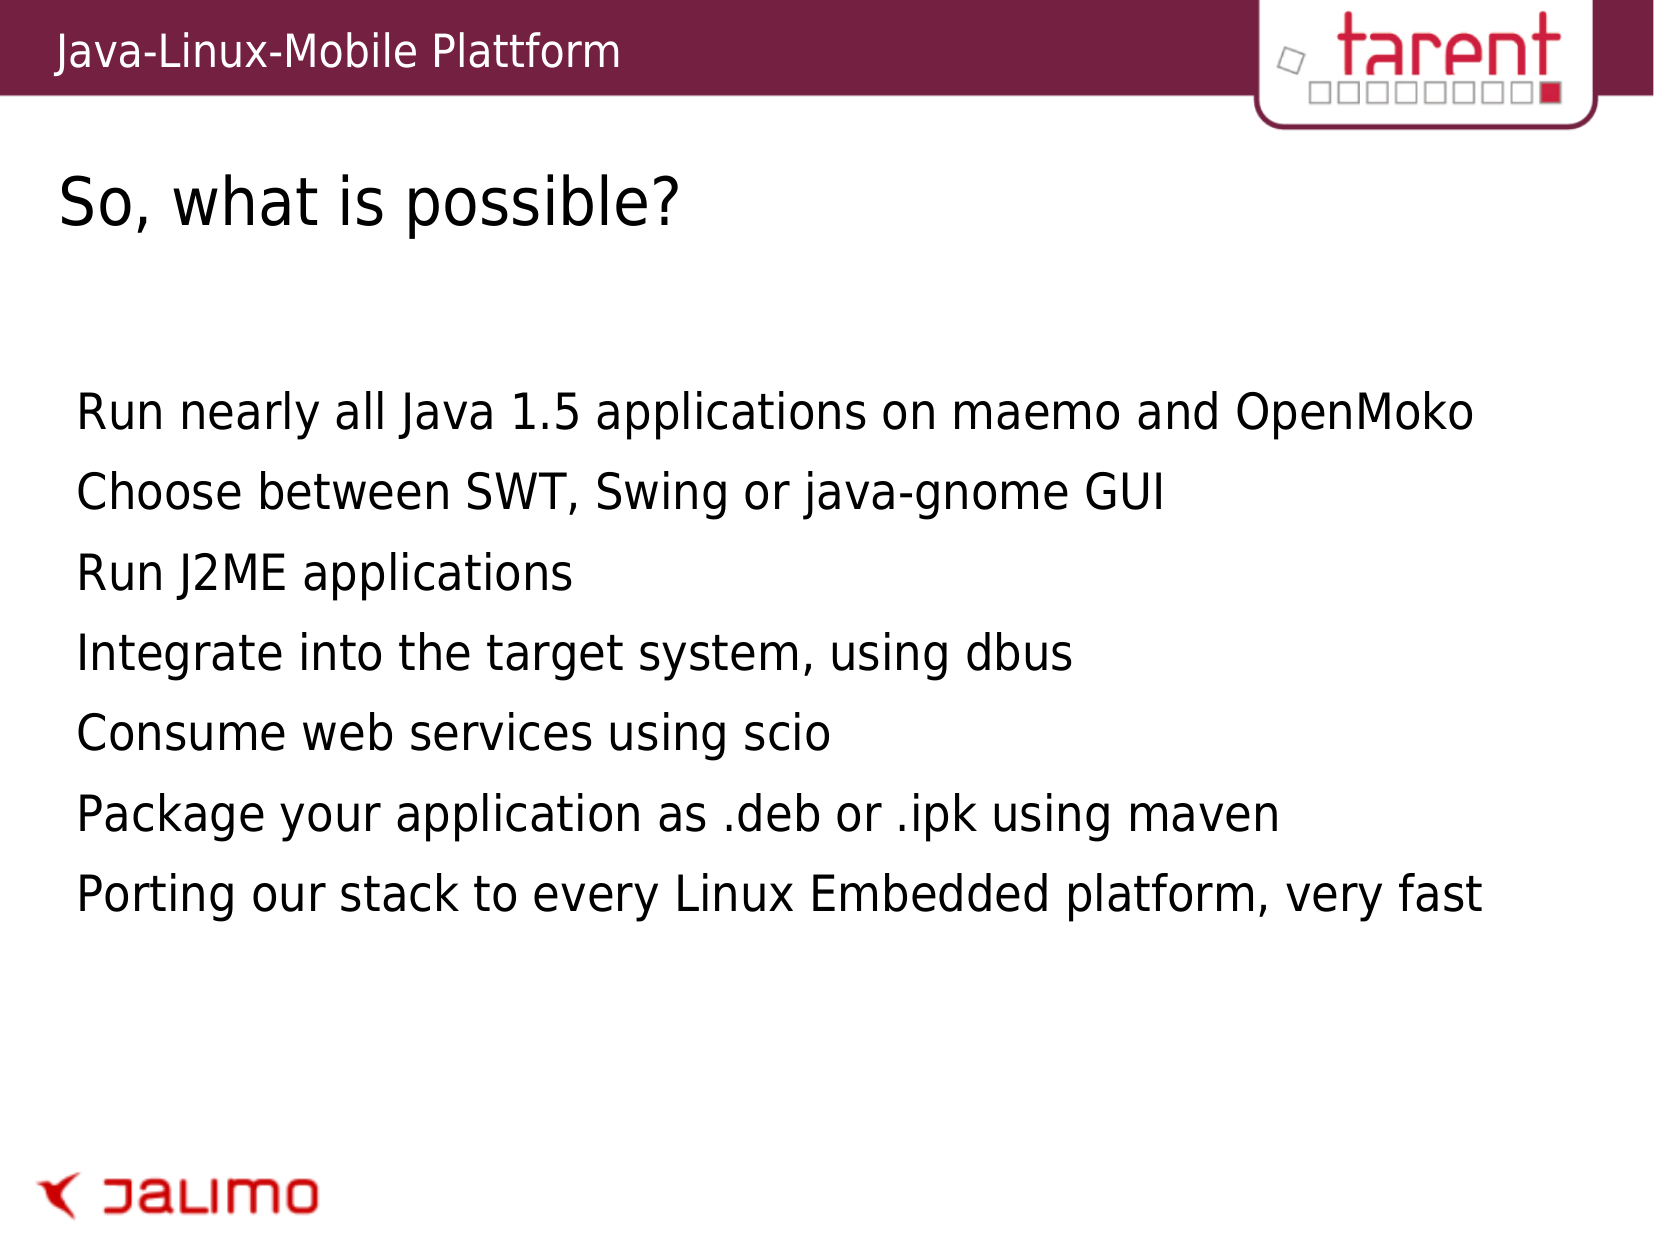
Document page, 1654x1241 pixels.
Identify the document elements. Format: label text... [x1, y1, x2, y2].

list Run nearly all Java 1.5 applications on maemo and OpenMoko Choose between SWT, Swing or java-gnome GUI Run J2ME applications Integrate into the target system, using dbus Consume web services using scio Package your application as .deb or .ipk using maven Porting our stack to every Linux Embedded platform, very fast [59, 382, 1571, 1109]
picture [0, 0, 1654, 146]
picture [32, 1171, 324, 1222]
title So, what is possible? [59, 162, 1625, 241]
